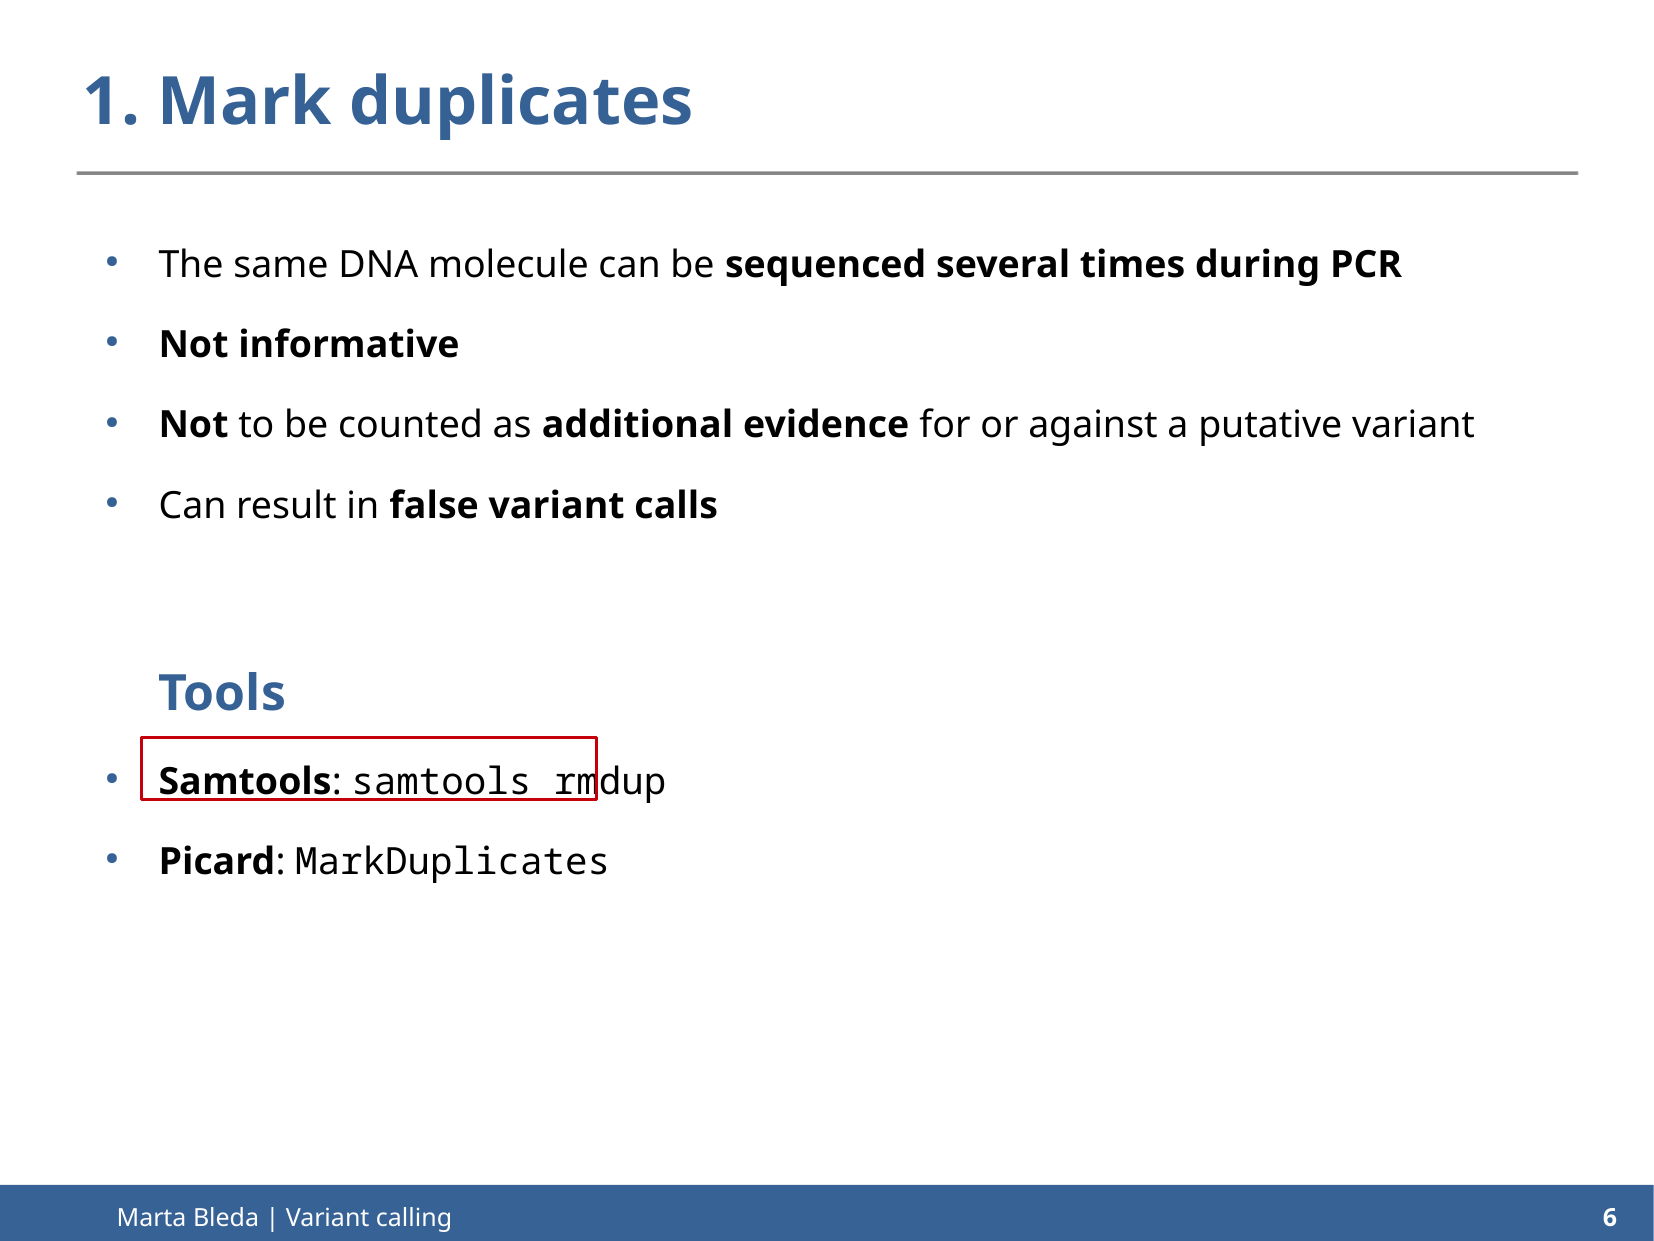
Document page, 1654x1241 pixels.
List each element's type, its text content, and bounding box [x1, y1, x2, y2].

picture [74, 170, 1580, 175]
list The same DNA molecule can be sequenced several times during PCR Not informative Not to be counted as additional evidence for or against a putative variant Can result in false variant calls Tools Samtools: samtools rmdup Picard: MarkDuplicates [87, 237, 1563, 957]
title 1. Mark duplicates [82, 49, 1571, 148]
